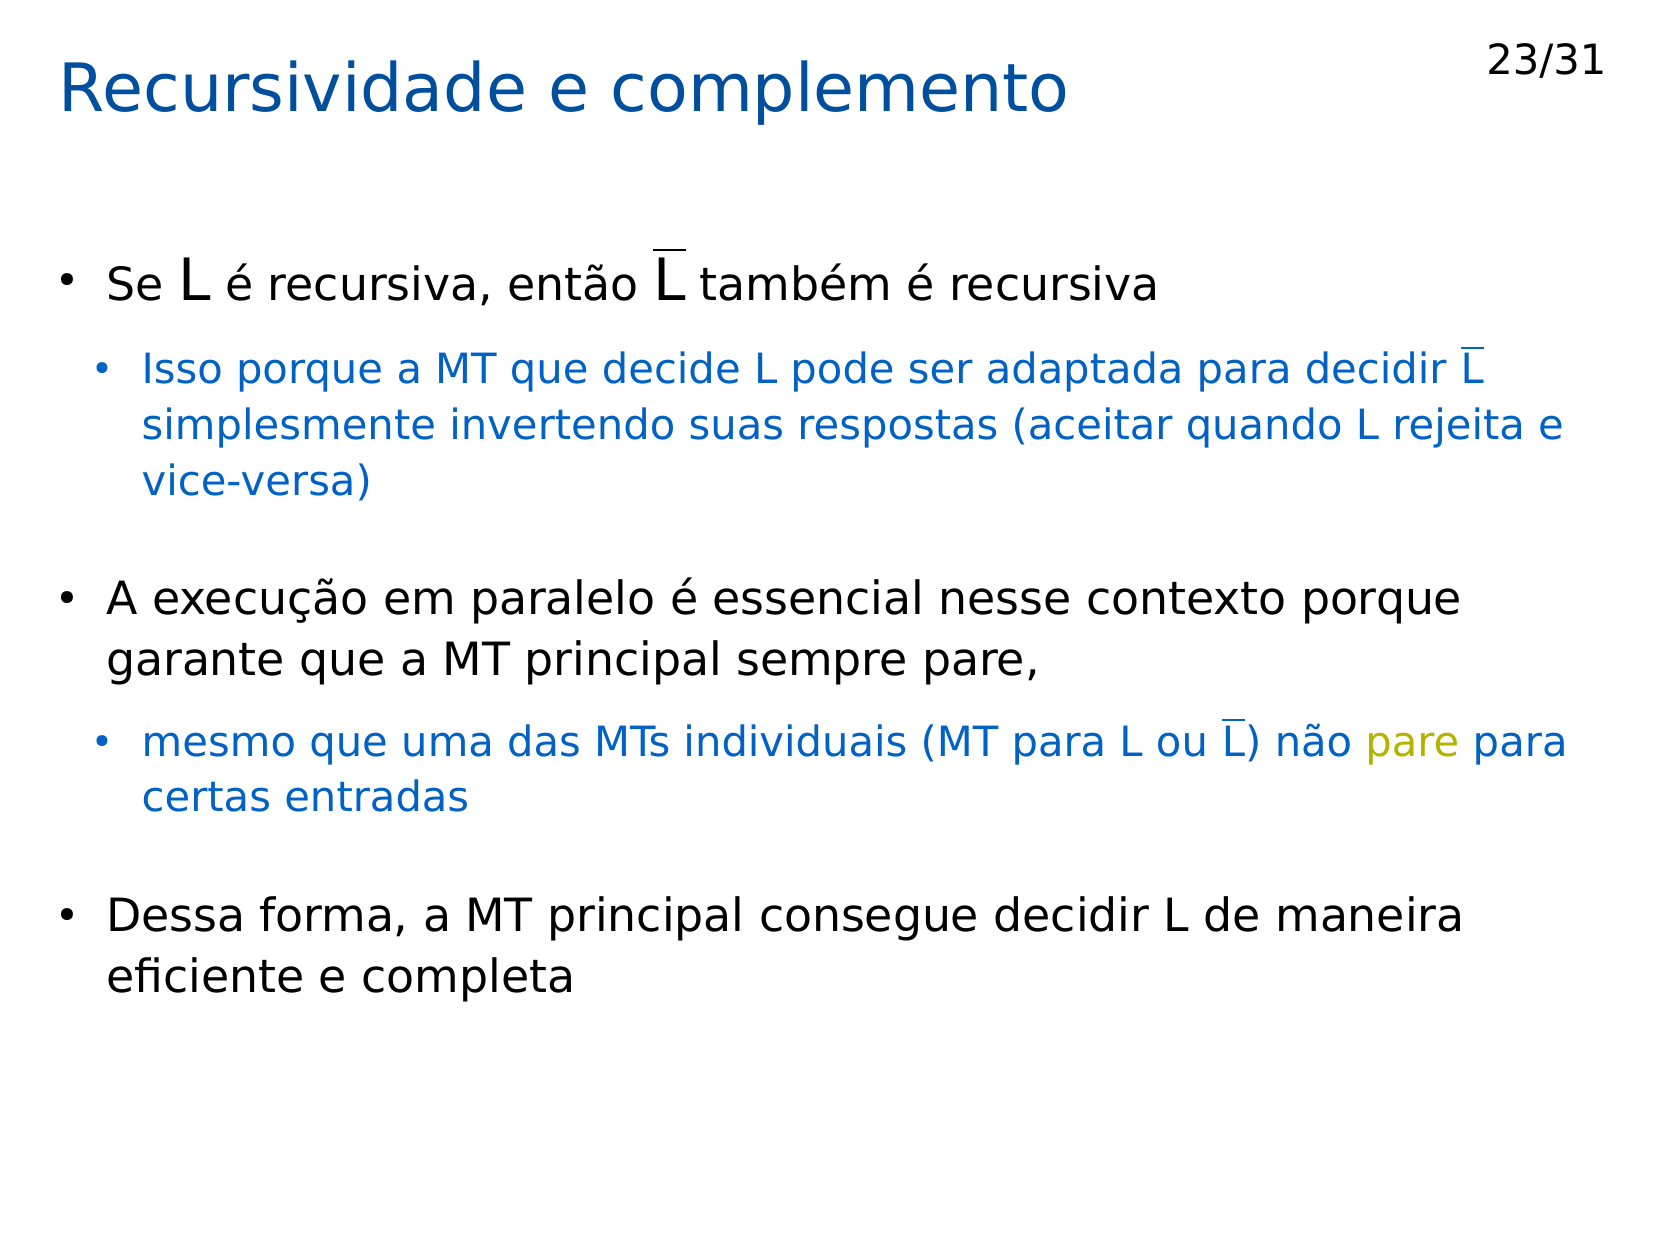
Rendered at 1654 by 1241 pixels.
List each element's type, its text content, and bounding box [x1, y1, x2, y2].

list Se L é recursiva, então L também é recursiva Isso porque a MT que decide L pode ser adaptada para decidir L simplesmente invertendo suas respostas (aceitar quando L rejeita e vice-versa) A execução em paralelo é essencial nesse contexto porque garante que a MT principal sempre pare, mesmo que uma das MTs individuais (MT para L ou L) não pare para certas entradas Dessa forma, a MT principal consegue decidir L de maneira eficiente e completa [59, 236, 1595, 1211]
title Recursividade e complemento [59, 29, 1625, 148]
